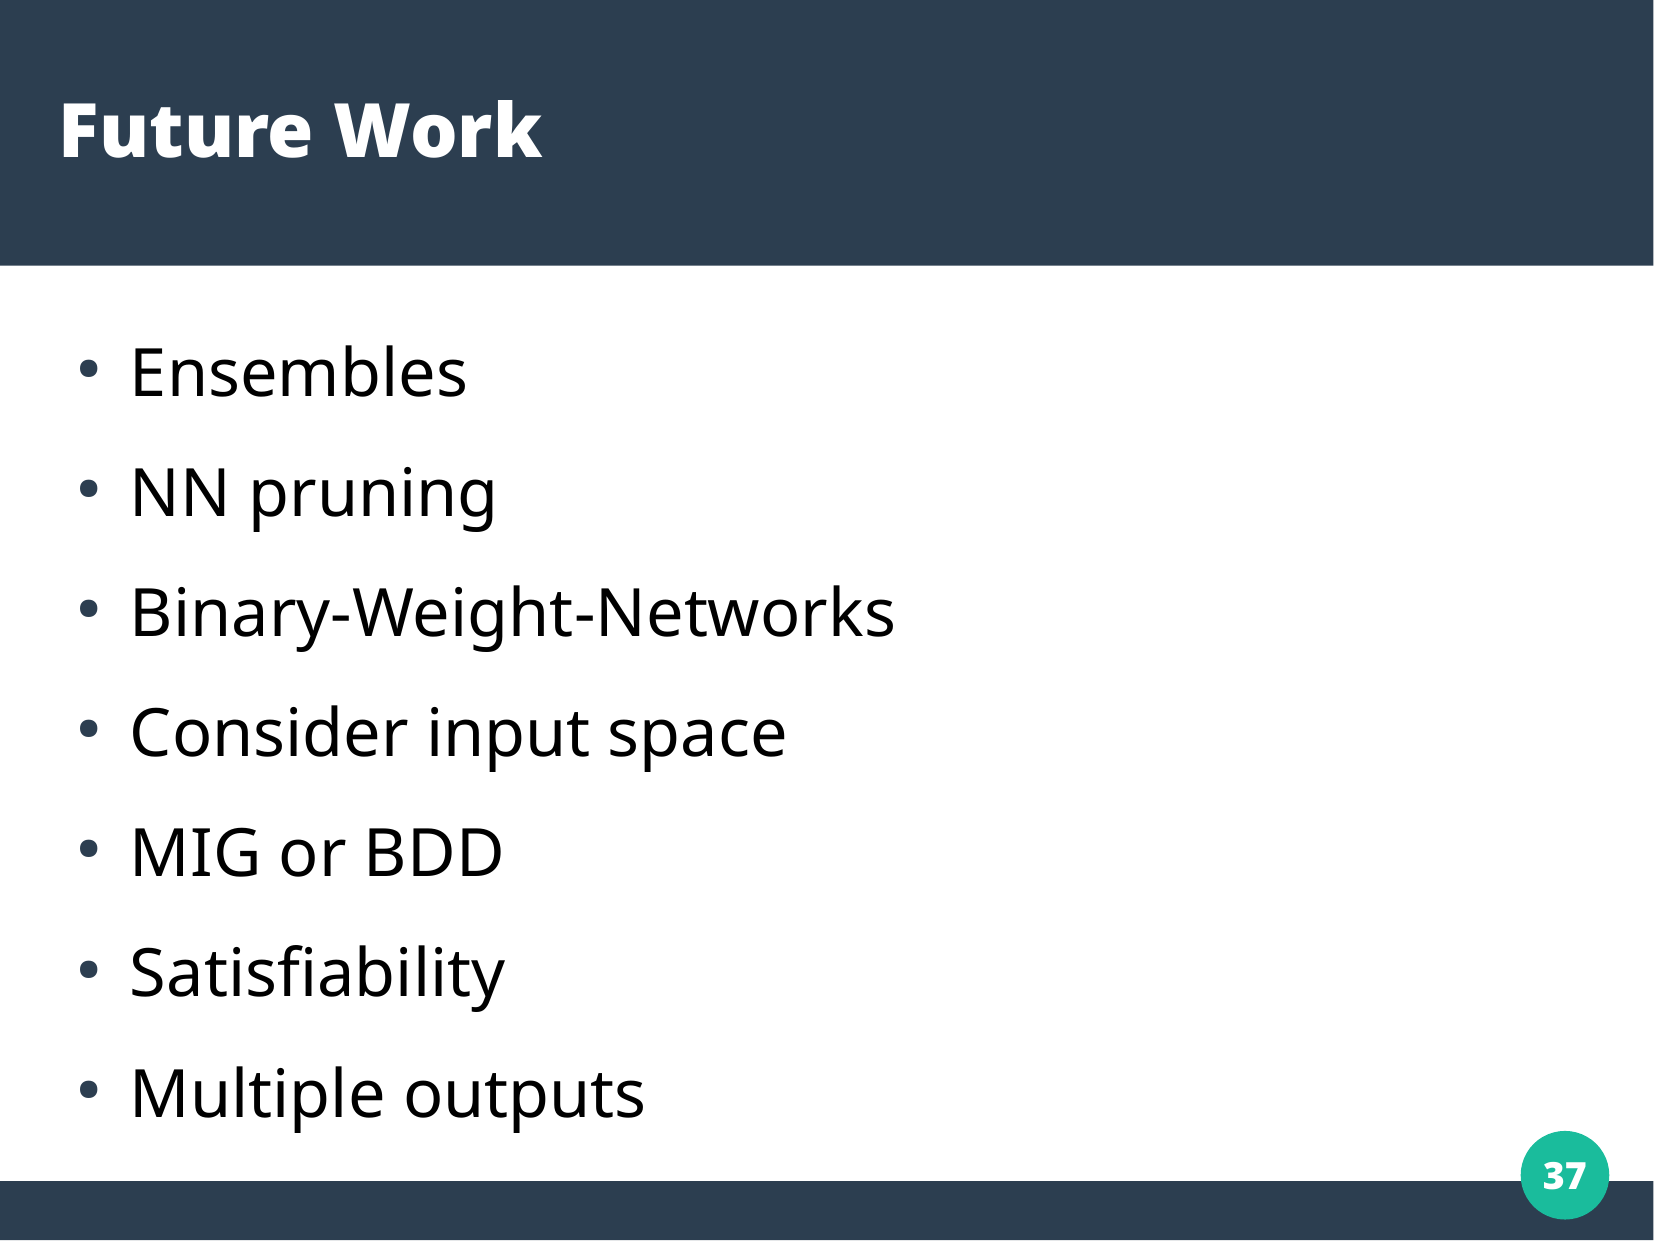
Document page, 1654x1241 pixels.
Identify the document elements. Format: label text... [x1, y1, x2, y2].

title Future Work [59, 49, 1595, 207]
list Ensembles NN pruning Binary-Weight-Networks Consider input space MIG or BDD Satisfiability Multiple outputs [59, 324, 1595, 1152]
